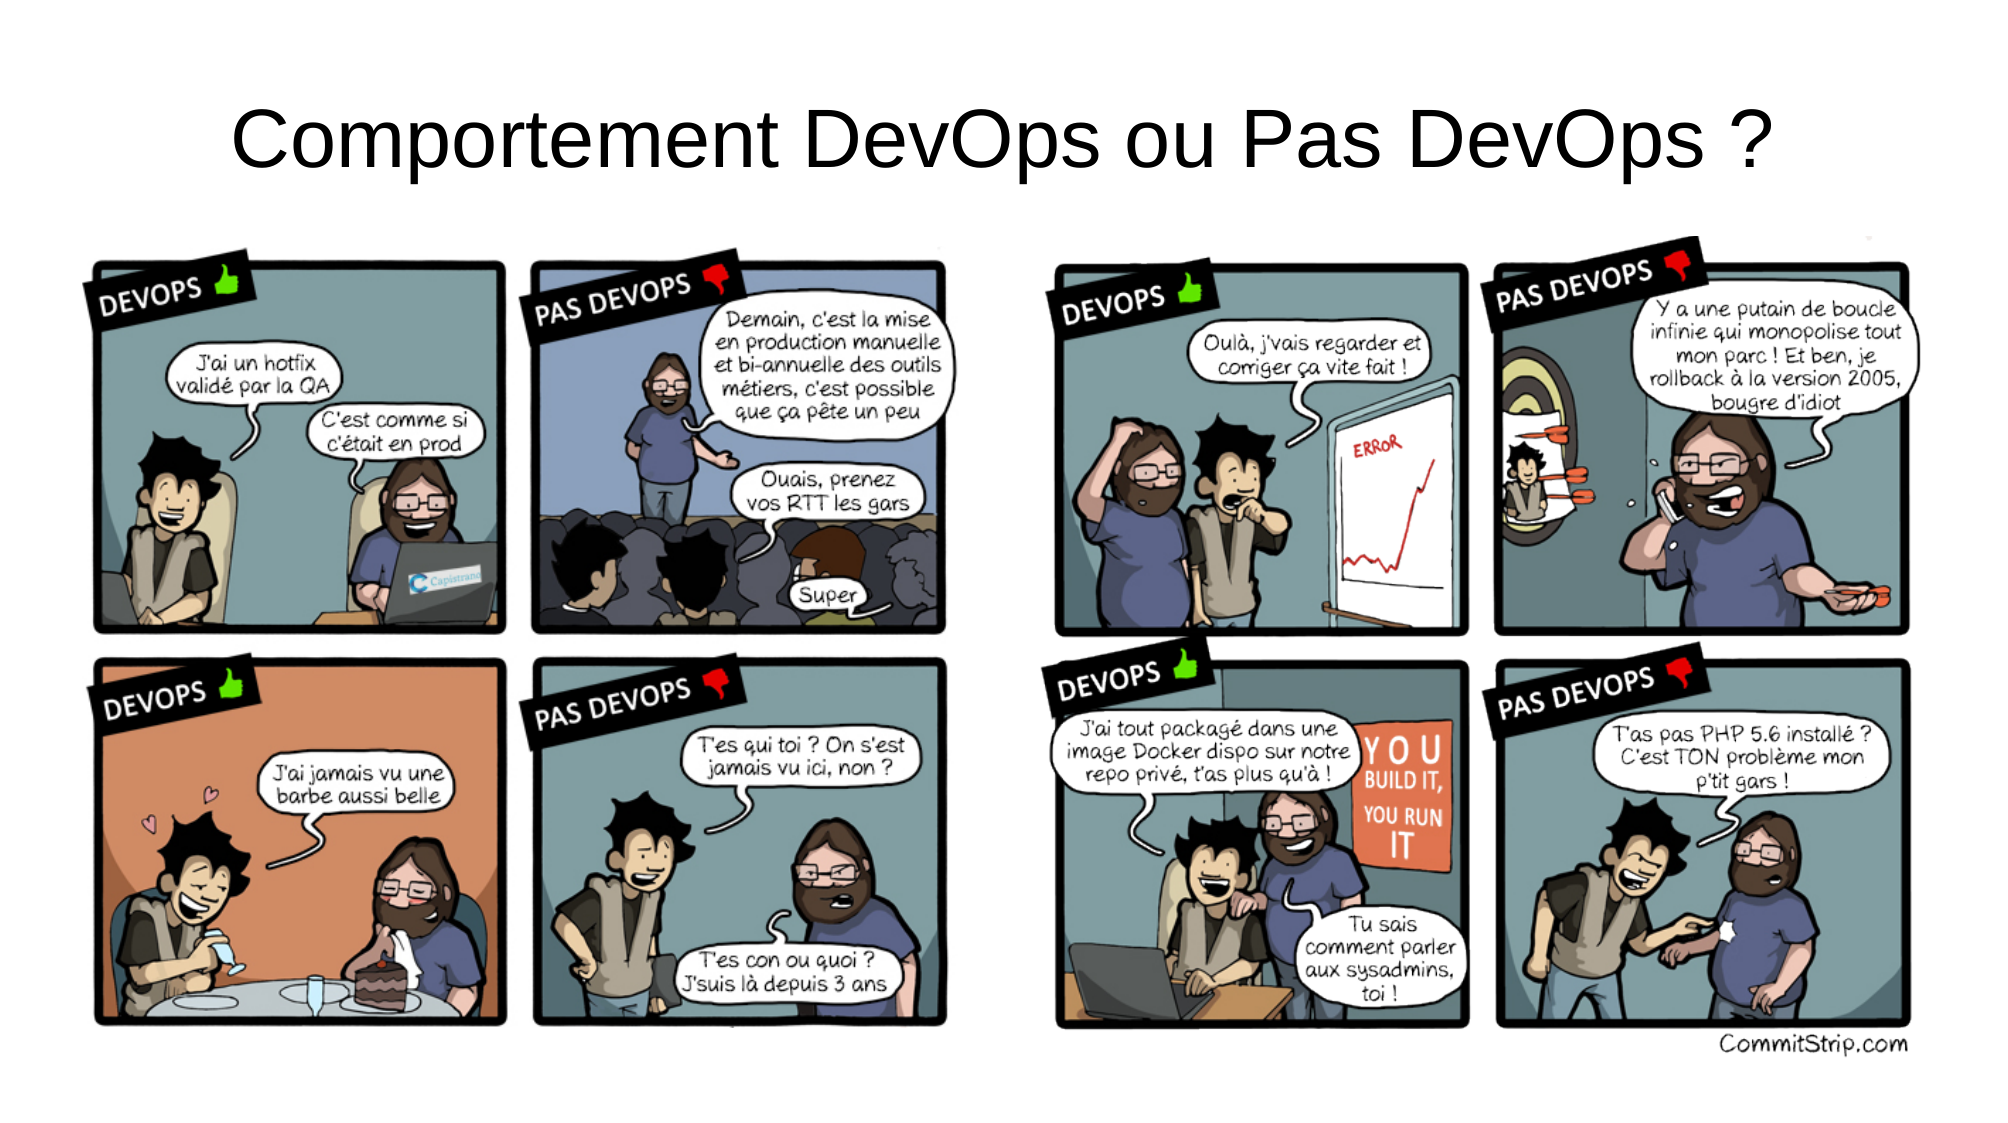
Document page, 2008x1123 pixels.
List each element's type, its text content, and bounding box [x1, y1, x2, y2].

picture [82, 246, 970, 1028]
picture [1028, 236, 1949, 1120]
title Comportement DevOps ou Pas DevOps ? [100, 44, 1908, 233]
